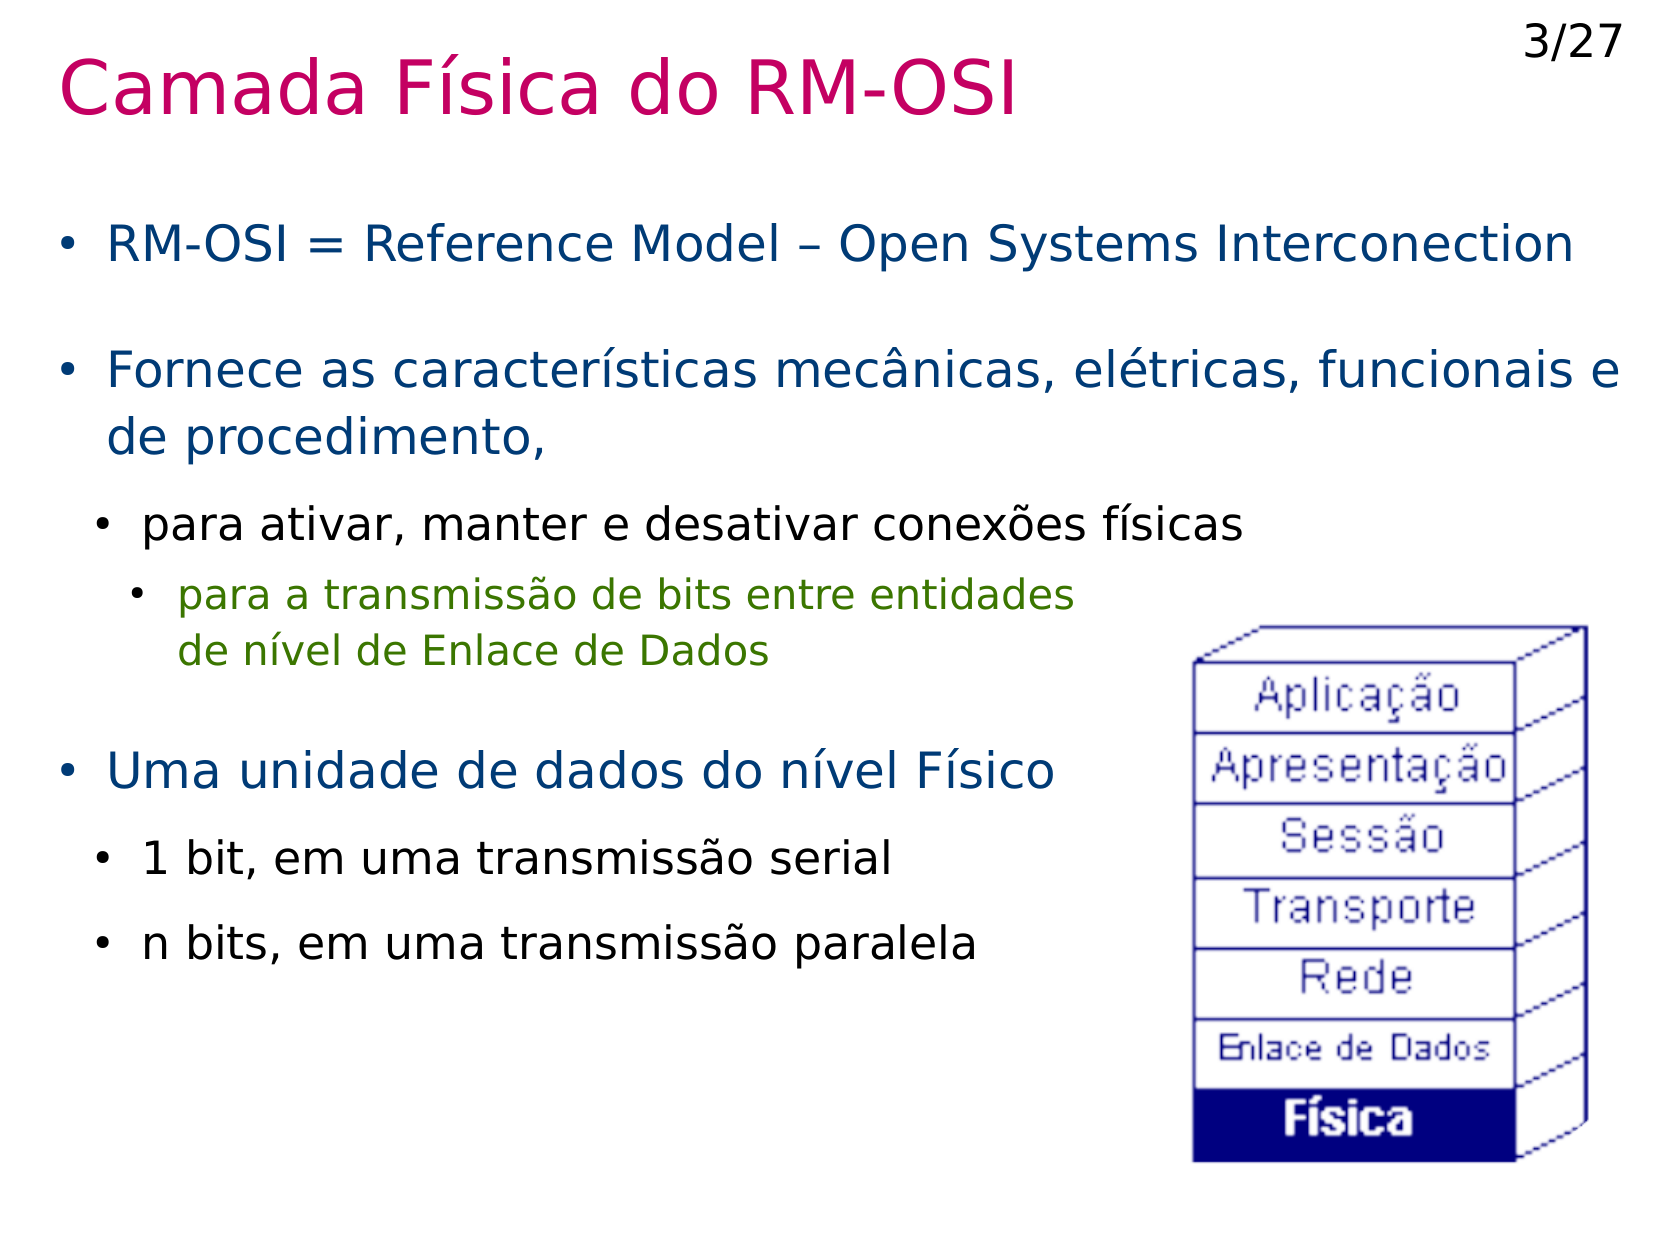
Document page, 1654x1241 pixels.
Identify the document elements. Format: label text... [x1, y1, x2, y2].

list RM-OSI = Reference Model – Open Systems Interconection Fornece as características mecânicas, elétricas, funcionais e de procedimento, para ativar, manter e desativar conexões físicas para a transmissão de bits entre entidades de nível de Enlace de Dados Uma unidade de dados do nível Físico 1 bit, em uma transmissão serial n bits, em uma transmissão paralela [59, 206, 1625, 1211]
picture [1185, 620, 1595, 1167]
title Camada Física do RM-OSI [59, 29, 1625, 148]
